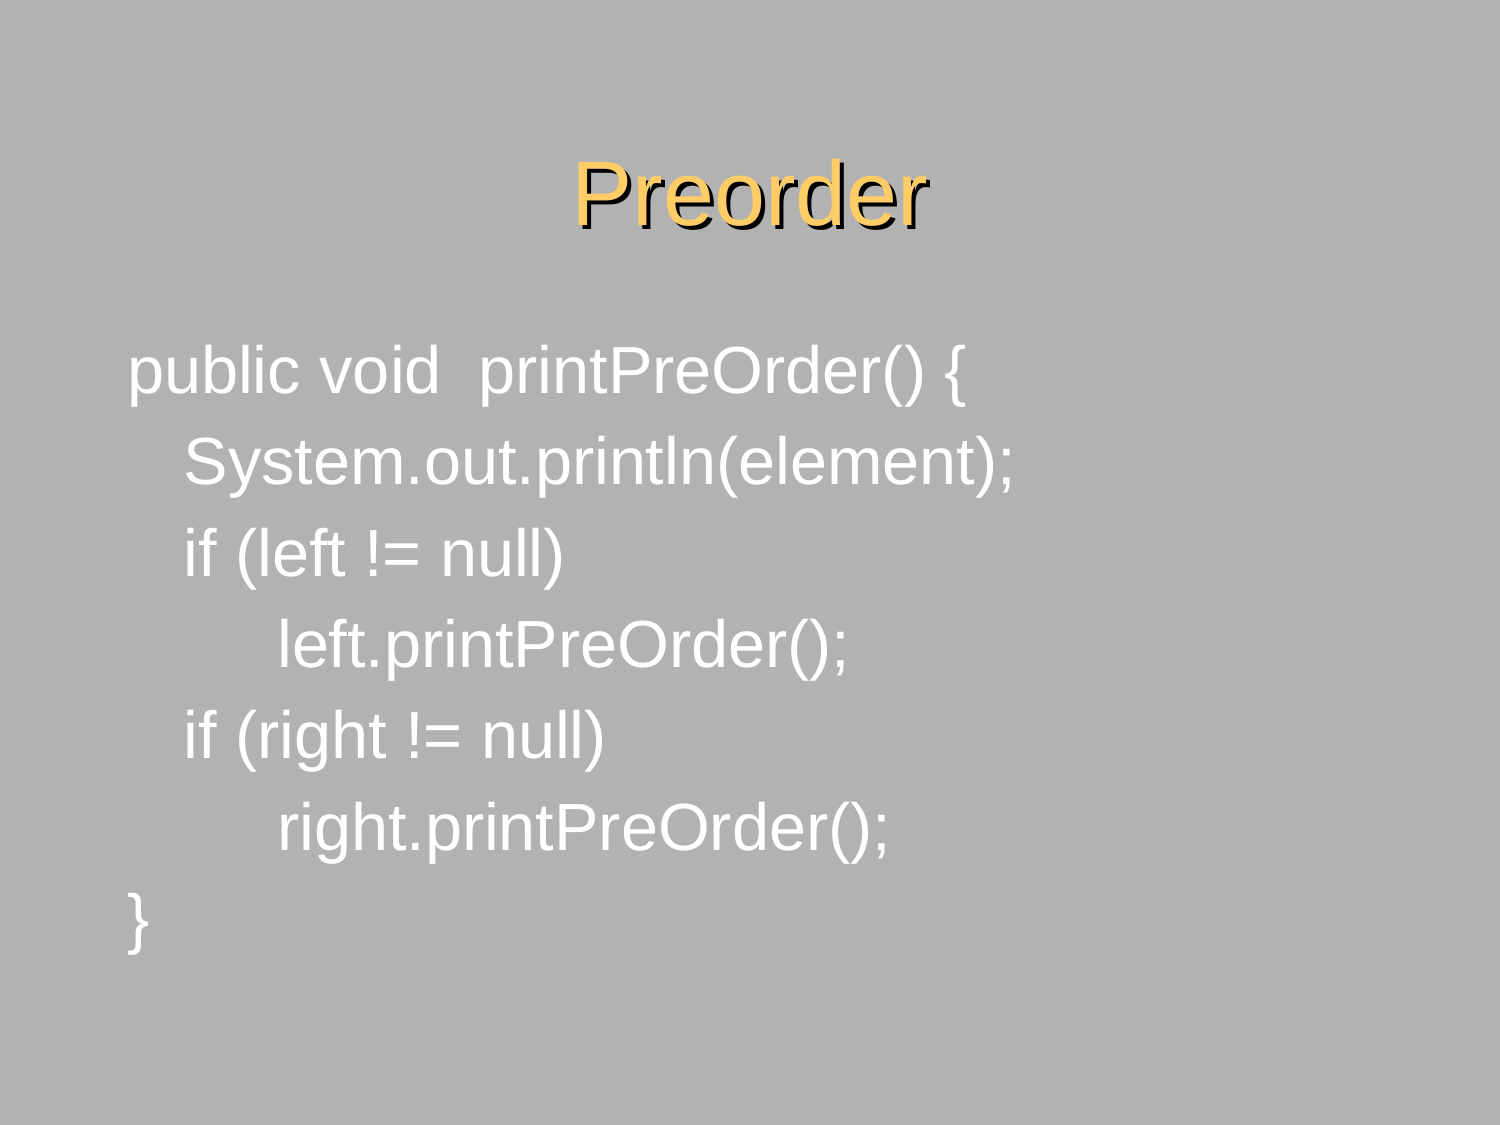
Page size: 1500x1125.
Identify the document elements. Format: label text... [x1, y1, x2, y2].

title Preorder [112, 99, 1388, 288]
list public void printPreOrder() { System.out.println(element); if (left != null) left.printPreOrder(); if (right != null) right.printPreOrder(); } [112, 324, 1388, 1001]
